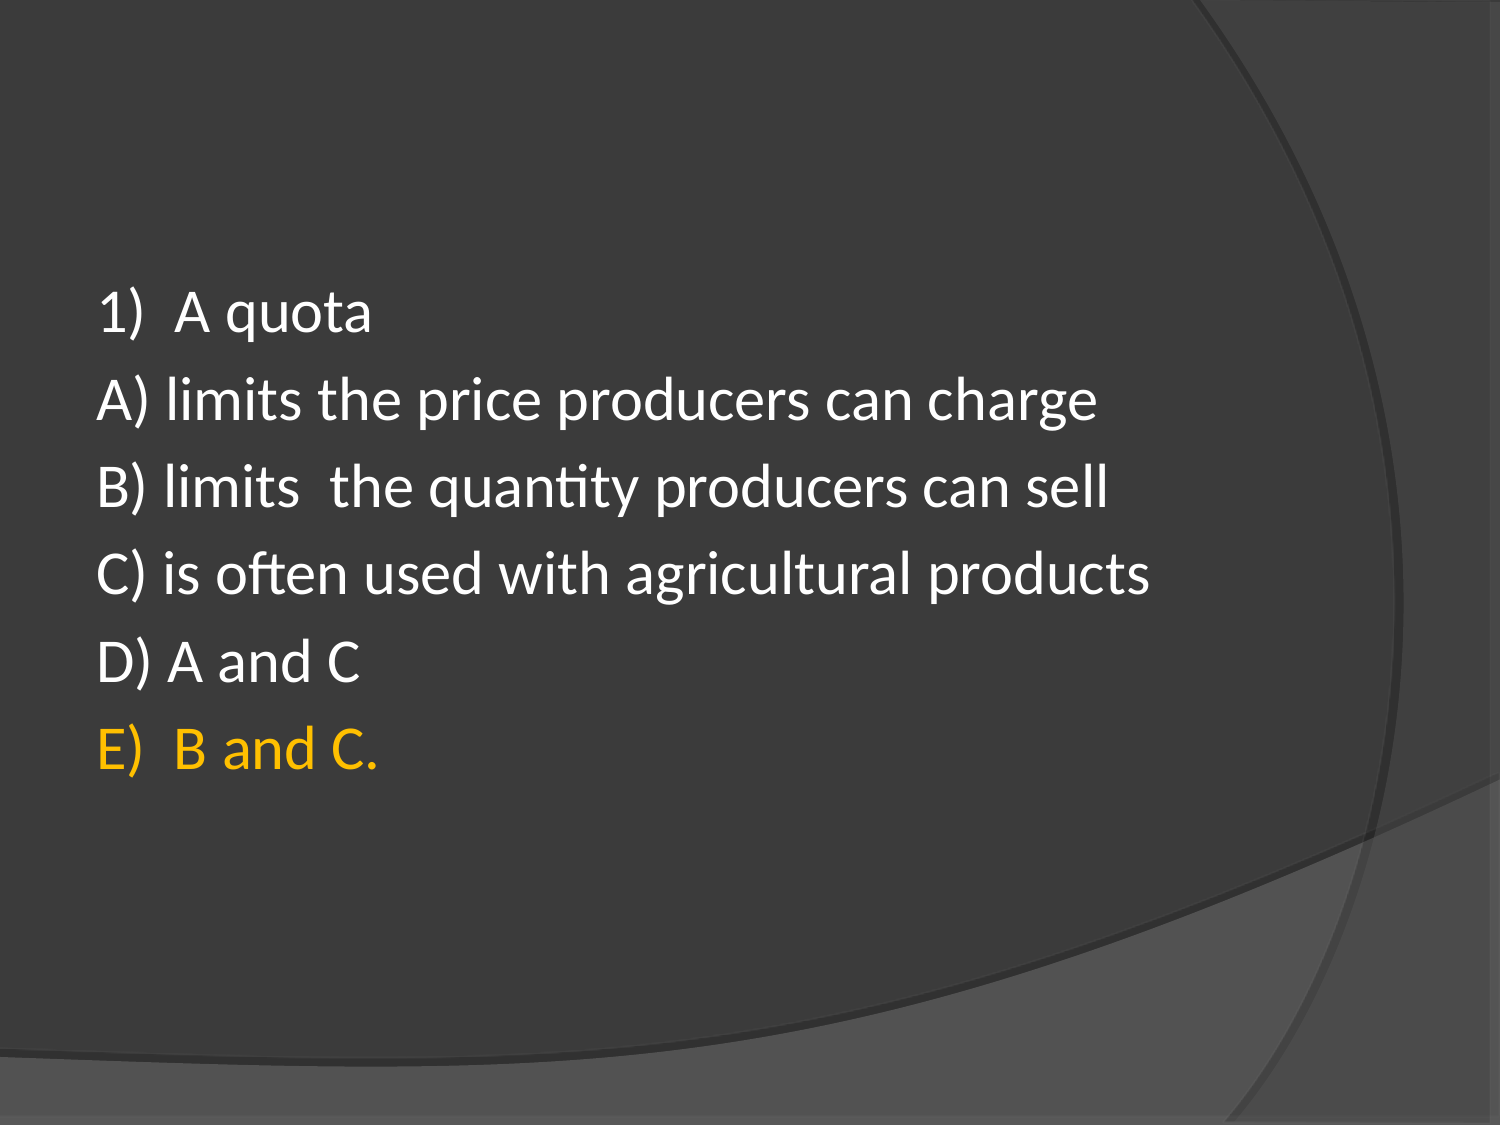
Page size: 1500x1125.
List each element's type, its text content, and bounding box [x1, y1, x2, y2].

list 1) A quota A) limits the price producers can charge B) limits the quantity producers can sell C) is often used with agricultural products D) A and C E) B and C. [75, 262, 1300, 1005]
